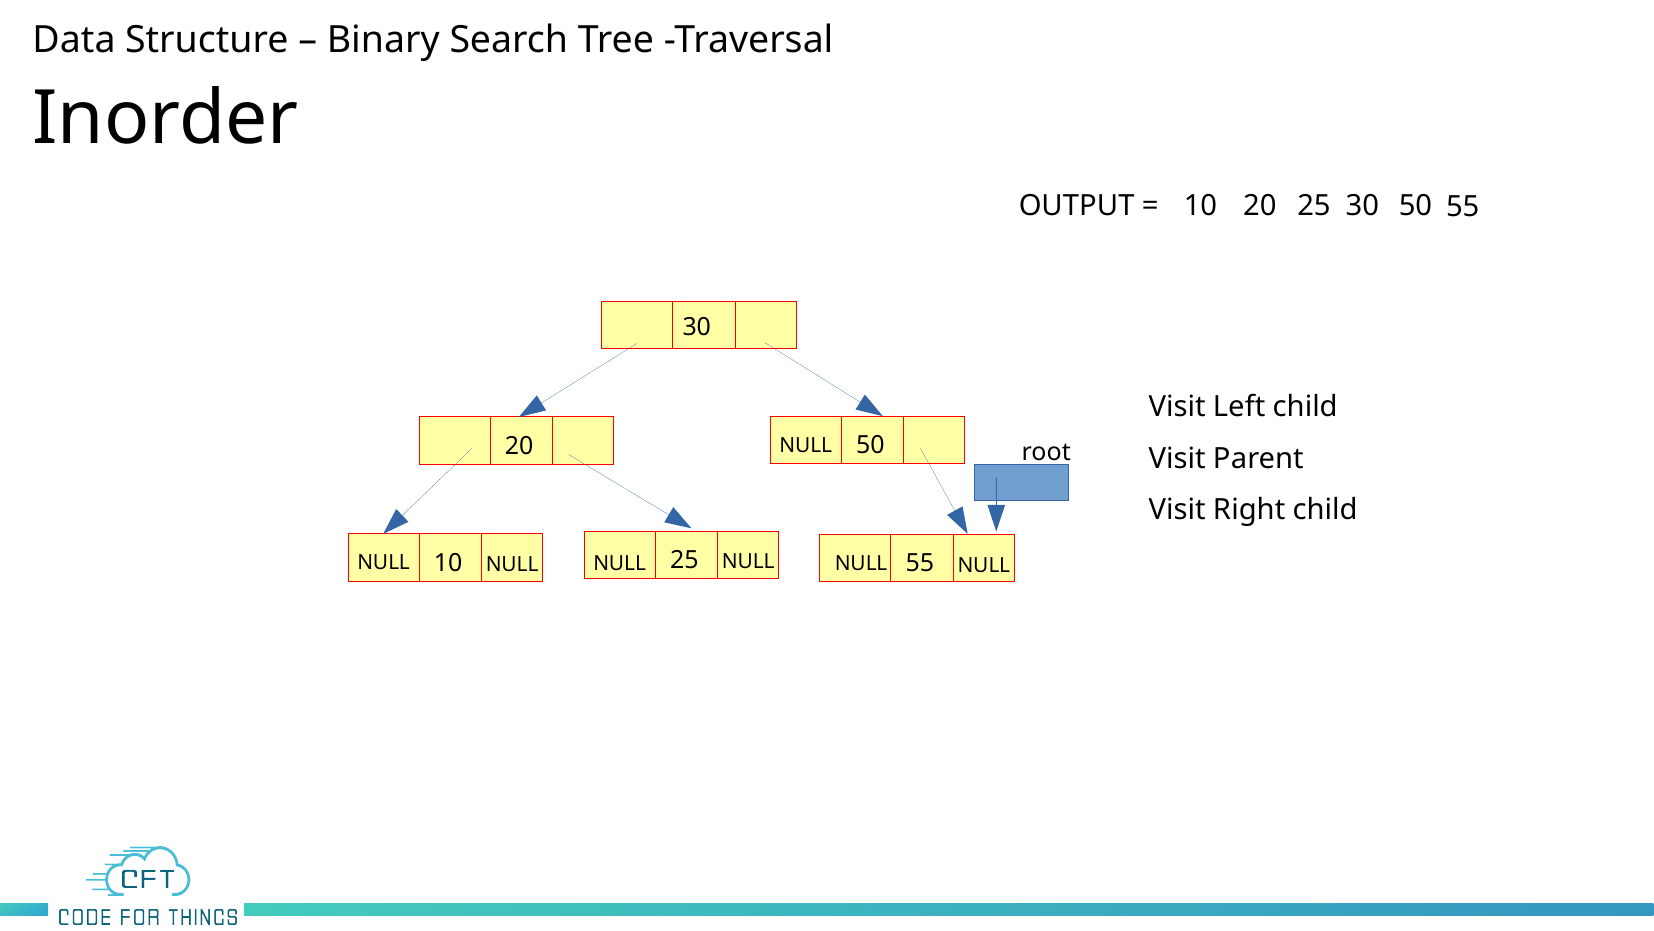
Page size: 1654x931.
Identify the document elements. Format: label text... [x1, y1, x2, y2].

text_box [673, 301, 735, 349]
text_box 10 [419, 536, 481, 582]
text_box NULL [342, 539, 426, 579]
text_box OUTPUT = [1003, 177, 1168, 227]
text_box 25 [655, 534, 718, 579]
text_box NULL [820, 540, 904, 580]
text_box [491, 416, 552, 420]
title Data Structure – Binary Search Tree -Traversal Inorder [32, 12, 1184, 166]
text_box NULL [707, 539, 791, 579]
text_box 55 [890, 537, 953, 582]
text_box 50 [841, 419, 904, 464]
text_box [482, 533, 543, 541]
text_box 30 [1330, 177, 1383, 227]
picture [59, 846, 237, 925]
text_box 20 [490, 420, 552, 465]
text_box [736, 301, 797, 349]
text_box 20 [1228, 177, 1282, 227]
text_box [419, 416, 490, 465]
text_box [954, 534, 1015, 542]
text_box [553, 416, 614, 465]
text_box NULL [471, 541, 555, 581]
text_box root [1006, 426, 1087, 471]
text_box 25 [1282, 177, 1330, 227]
text_box NULL [942, 542, 1027, 582]
text_box NULL [764, 422, 849, 462]
text_box 10 [1168, 177, 1228, 227]
text_box [601, 301, 672, 349]
text_box 30 [667, 301, 730, 346]
text_box [904, 416, 965, 464]
text_box [819, 534, 890, 582]
text_box NULL [578, 540, 663, 580]
text_box [584, 531, 655, 540]
text_box [974, 464, 1069, 501]
text_box 50 [1383, 177, 1431, 227]
text_box [348, 533, 419, 539]
text_box [718, 531, 779, 539]
text_box 55 [1431, 177, 1501, 227]
text_box [770, 416, 841, 422]
text_box Visit Left child Visit Parent Visit Right child [1133, 377, 1501, 520]
